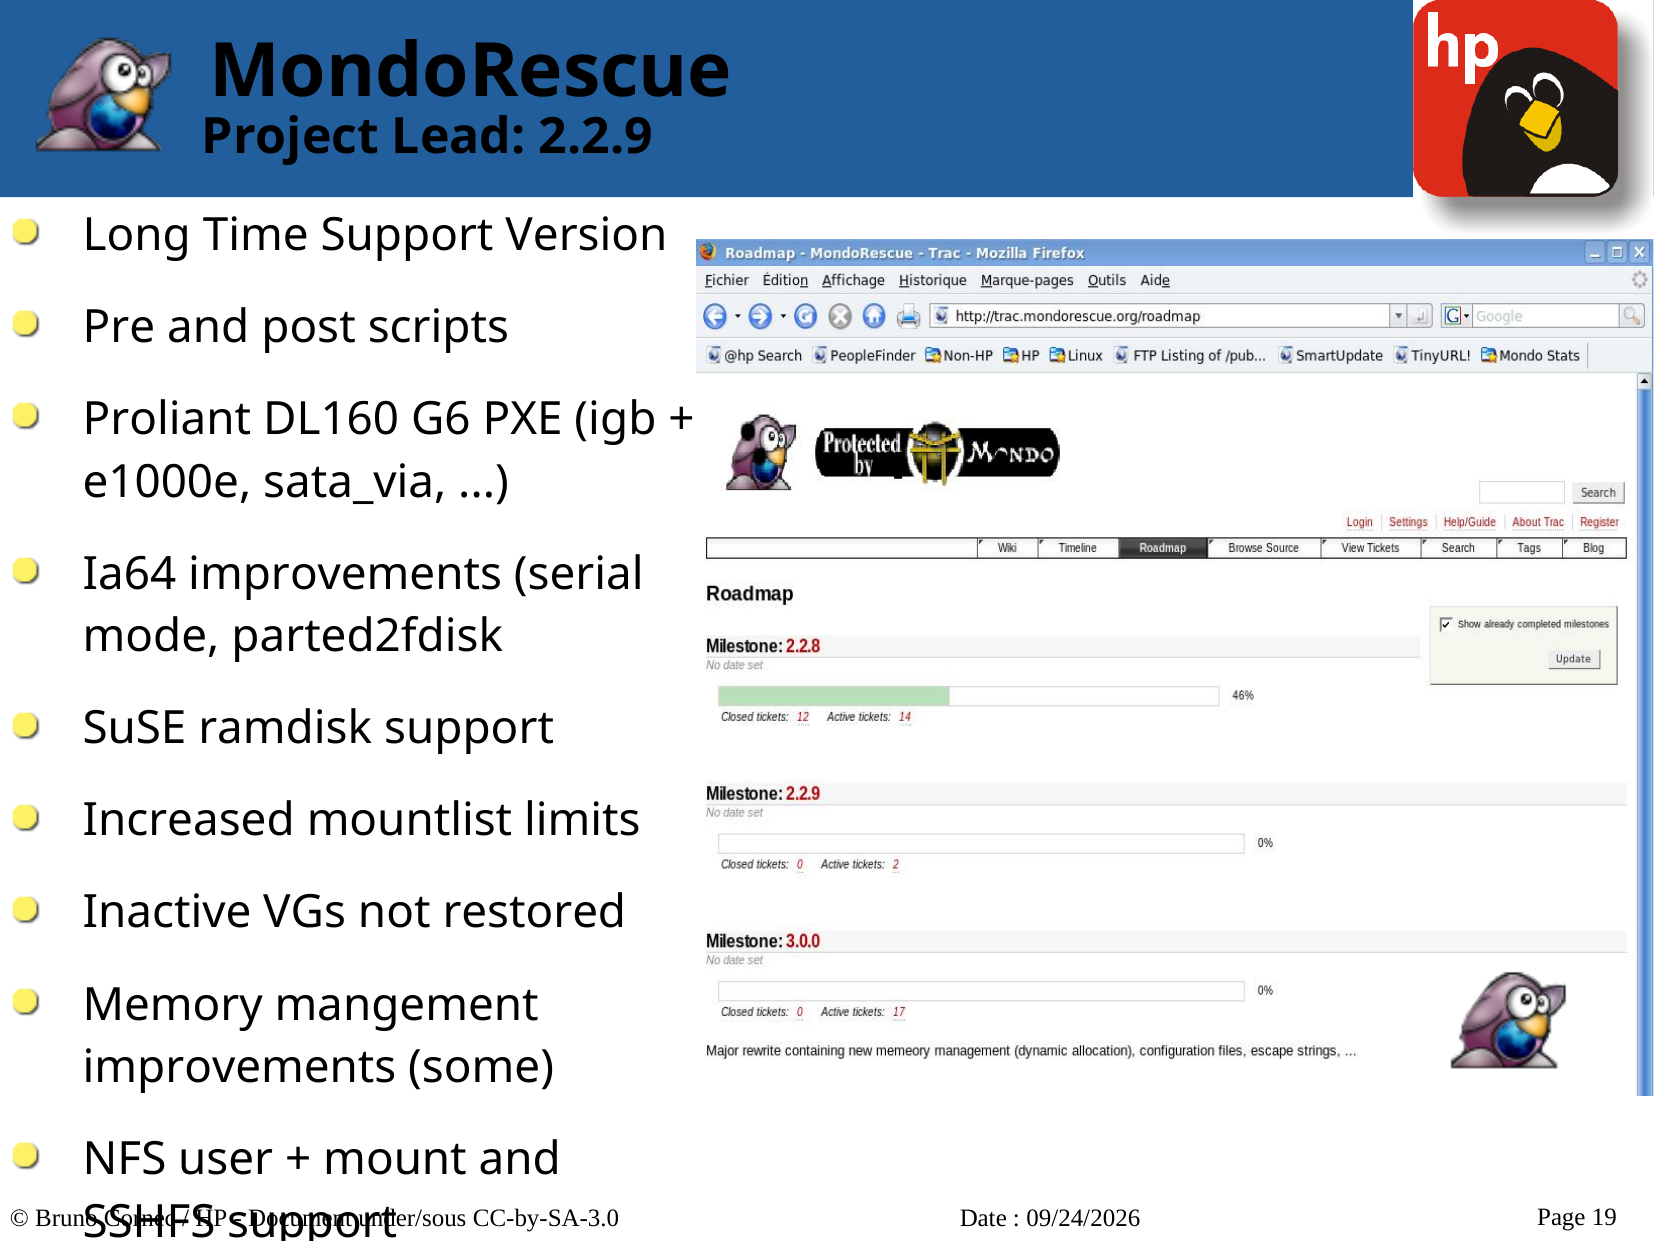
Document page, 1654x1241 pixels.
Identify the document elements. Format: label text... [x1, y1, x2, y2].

title Project Lead: 2.2.9 [201, 32, 1191, 241]
picture [11, 1162, 42, 1172]
picture [696, 239, 1654, 1109]
picture [1413, 0, 1654, 235]
list Long Time Support Version Pre and post scripts Proliant DL160 G6 PXE (igb + e1000e, sata_via, ...) Ia64 improvements (serial mode, parted2fdisk SuSE ramdisk support Increased mountlist limits Inactive VGs not restored Memory mangement improvements (some) NFS user + mount and SSHFS support [0, 201, 699, 1162]
picture [0, 0, 211, 199]
